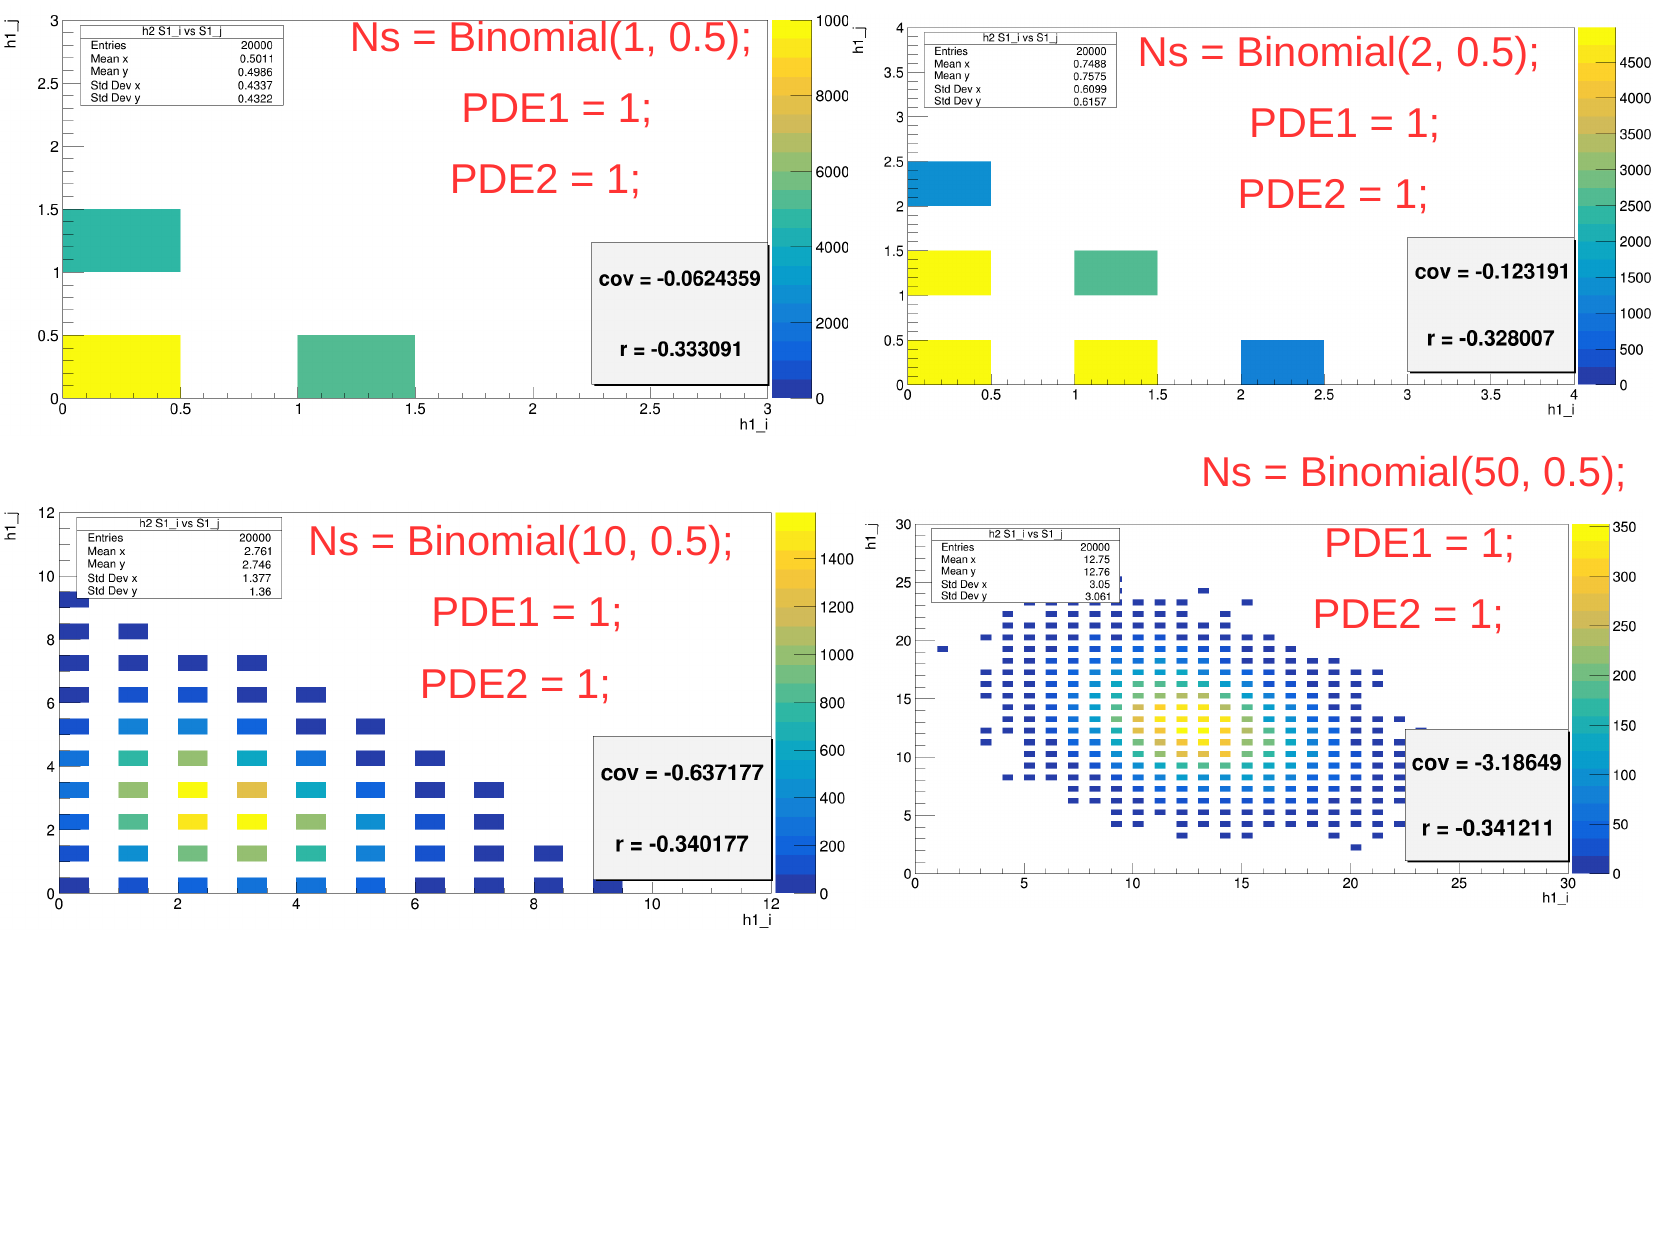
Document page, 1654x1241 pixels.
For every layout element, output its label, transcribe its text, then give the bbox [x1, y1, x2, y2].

text_box Ns = Binomial(10, 0.5); PDE1 = 1; PDE2 = 1; [180, 510, 862, 715]
text_box Ns = Binomial(2, 0.5); PDE1 = 1; PDE2 = 1; [997, 20, 1654, 226]
picture [0, 5, 1654, 436]
picture [862, 509, 1643, 908]
picture [0, 501, 856, 931]
text_box Ns = Binomial(1, 0.5); PDE1 = 1; PDE2 = 1; [210, 5, 892, 211]
text_box Ns = Binomial(50, 0.5); PDE1 = 1; PDE2 = 1; [1072, 440, 1654, 646]
